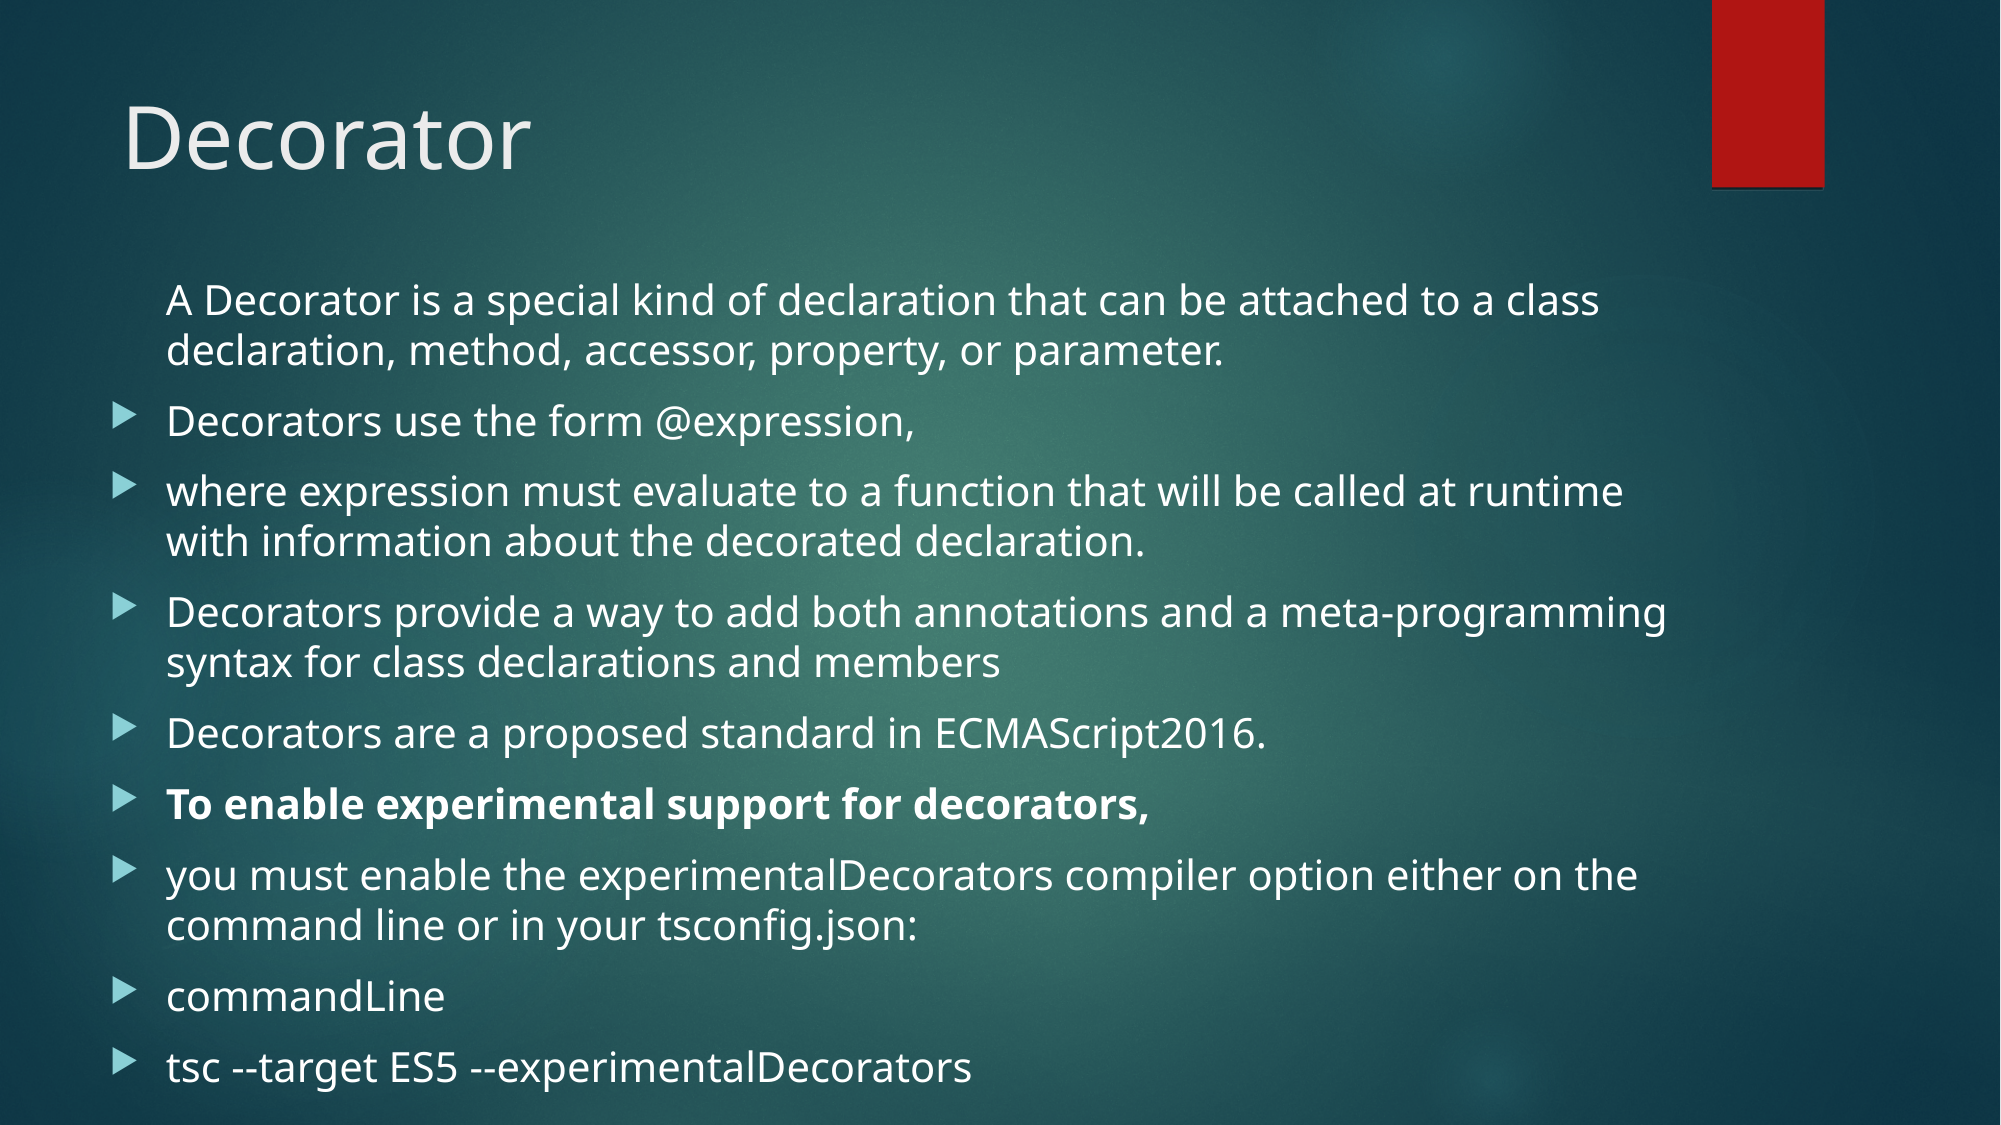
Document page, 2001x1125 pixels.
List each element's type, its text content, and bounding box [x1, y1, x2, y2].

title Decorator [106, 74, 1649, 189]
picture [0, 0, 2001, 1125]
list A Decorator is a special kind of declaration that can be attached to a class declaration, method, accessor, property, or parameter. Decorators use the form @expression, where expression must evaluate to a function that will be called at runtime with information about the decorated declaration. Decorators provide a way to add both annotations and a meta-programming syntax for class declarations and members Decorators are a proposed standard in ECMAScript2016. To enable experimental support for decorators, you must enable the experimentalDecorators compiler option either on the command line or in your tsconfig.json: commandLine tsc --target ES5 --experimentalDecorators [94, 195, 1721, 1099]
